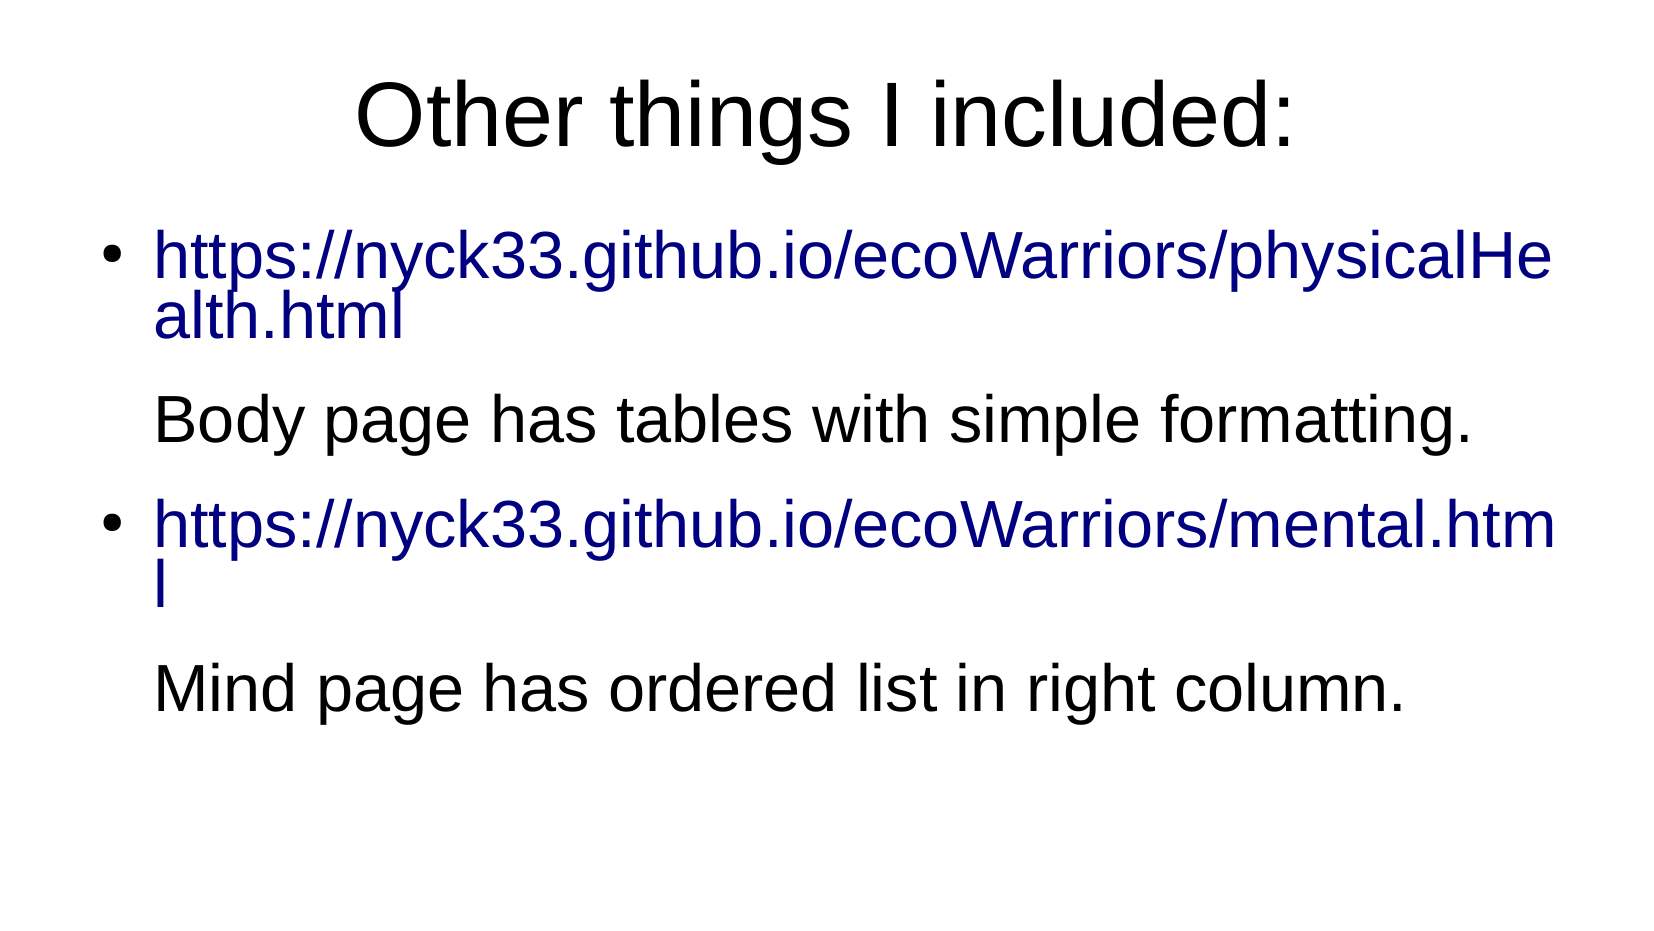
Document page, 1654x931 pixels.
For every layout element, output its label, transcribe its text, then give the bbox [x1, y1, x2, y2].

list https://nyck33.github.io/ecoWarriors/physicalHealth.html Body page has tables with simple formatting. https://nyck33.github.io/ecoWarriors/mental.html Mind page has ordered list in right column. [82, 217, 1571, 758]
title Other things I included: [82, 37, 1571, 193]
